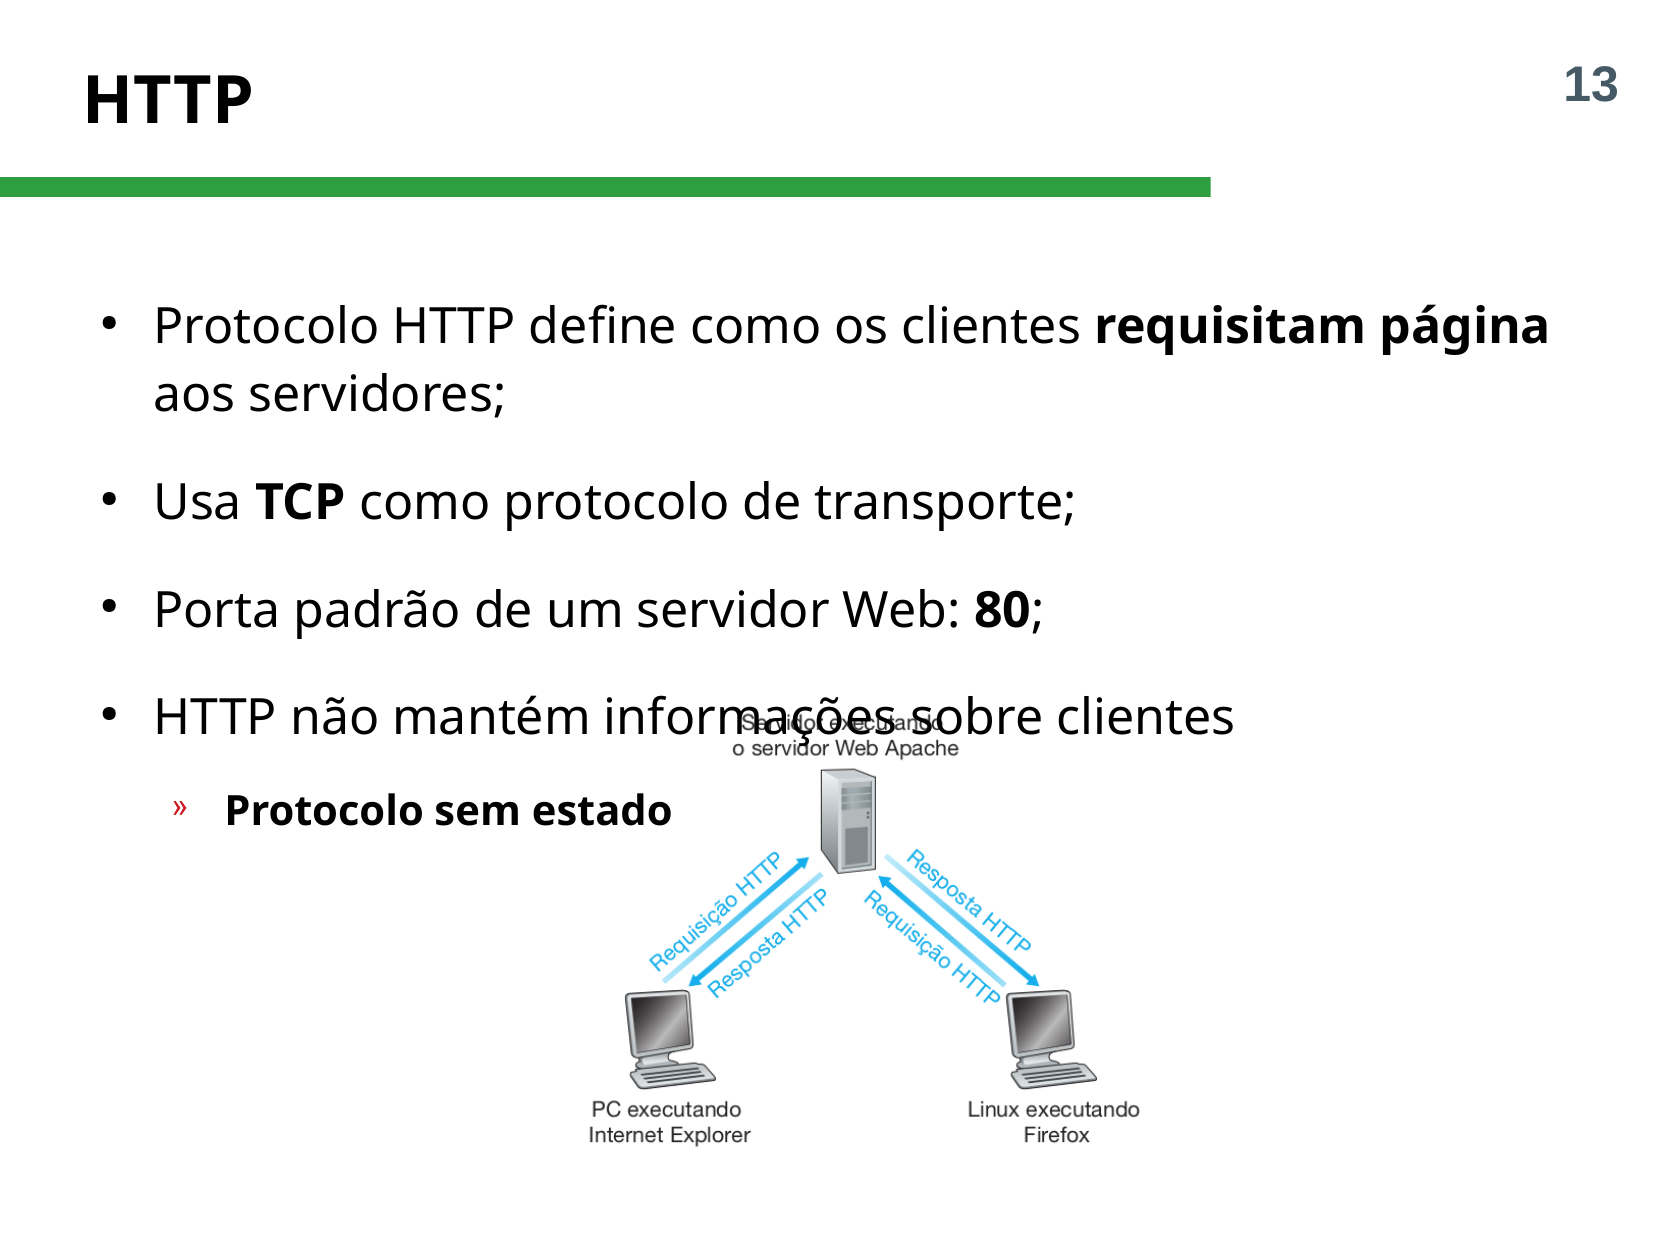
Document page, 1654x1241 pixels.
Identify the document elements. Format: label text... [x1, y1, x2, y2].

title HTTP [82, 0, 1152, 202]
list Protocolo HTTP define como os clientes requisitam página aos servidores; Usa TCP como protocolo de transporte; Porta padrão de um servidor Web: 80; HTTP não mantém informações sobre clientes Protocolo sem estado [82, 290, 1571, 1211]
